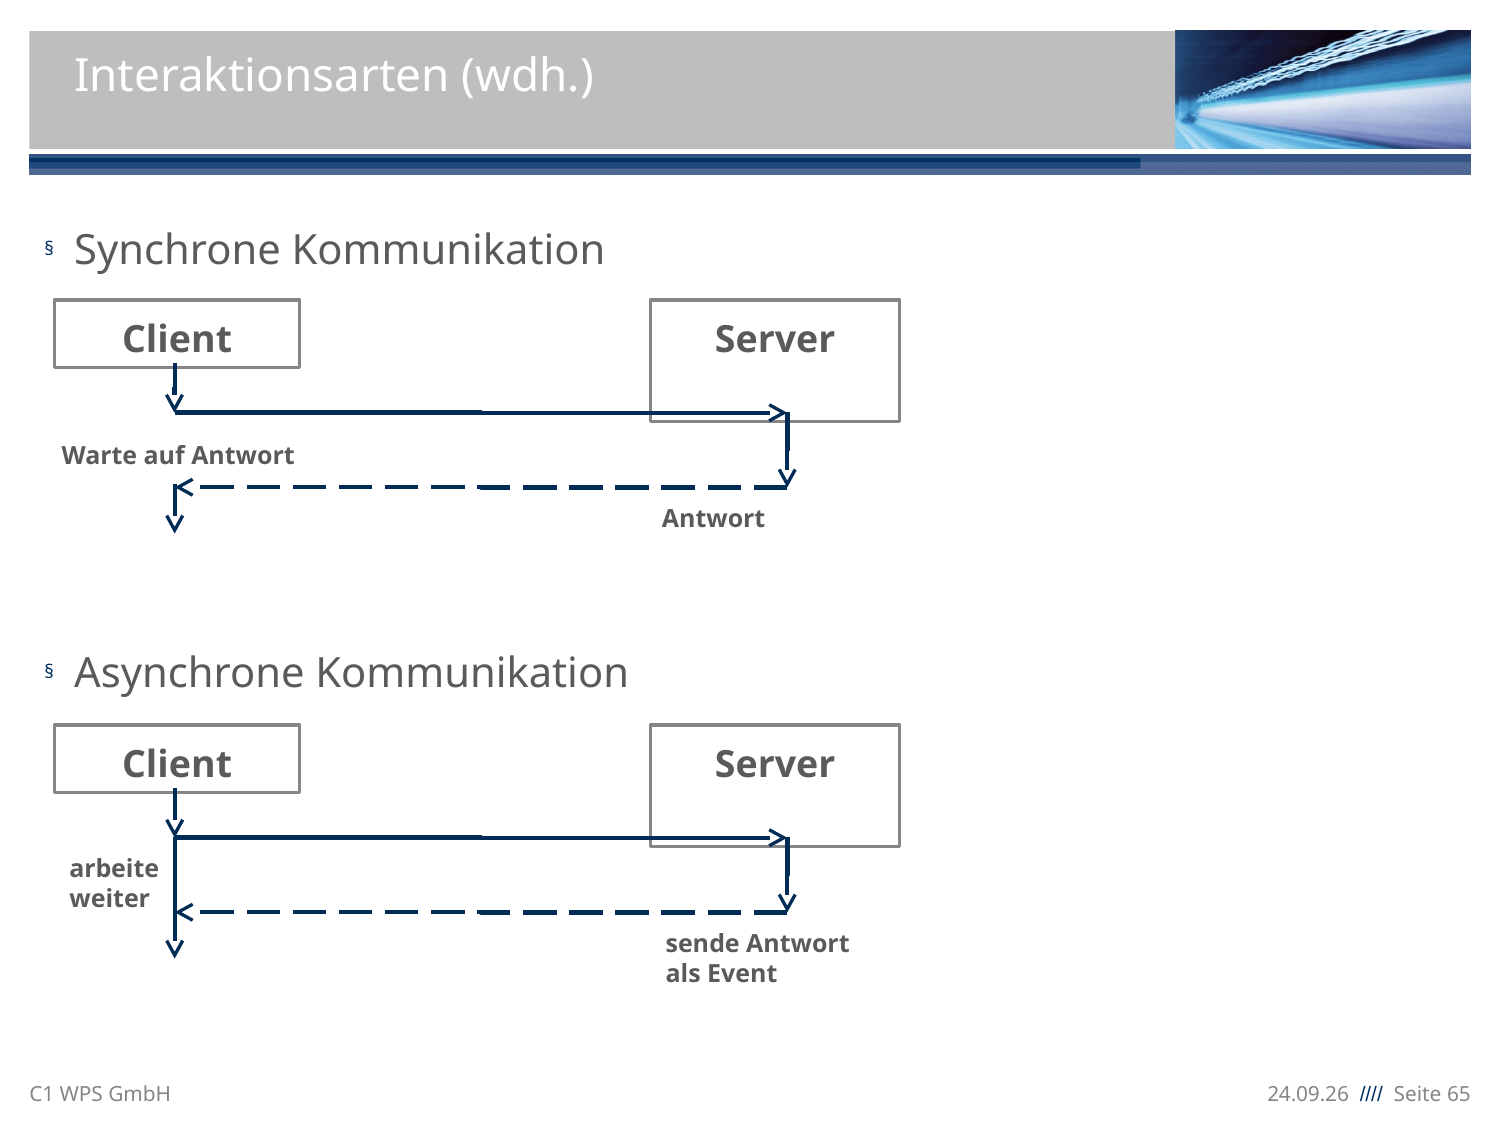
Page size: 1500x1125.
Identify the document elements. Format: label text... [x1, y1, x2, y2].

text_box Warte auf Antwort [46, 424, 310, 478]
title Interaktionsarten (wdh.) [29, 31, 1176, 149]
text_box Antwort [646, 487, 781, 540]
text_box arbeite weiter [54, 837, 201, 920]
text_box Client [54, 299, 300, 368]
text_box Server [650, 299, 900, 422]
picture [1175, 30, 1471, 149]
text_box sende Antwort als Event [650, 912, 900, 995]
picture [29, 154, 1471, 175]
text_box Server [650, 725, 900, 847]
list Synchrone Kommunikation Asynchrone Kommunikation [29, 208, 1471, 1059]
text_box Client [54, 725, 300, 793]
